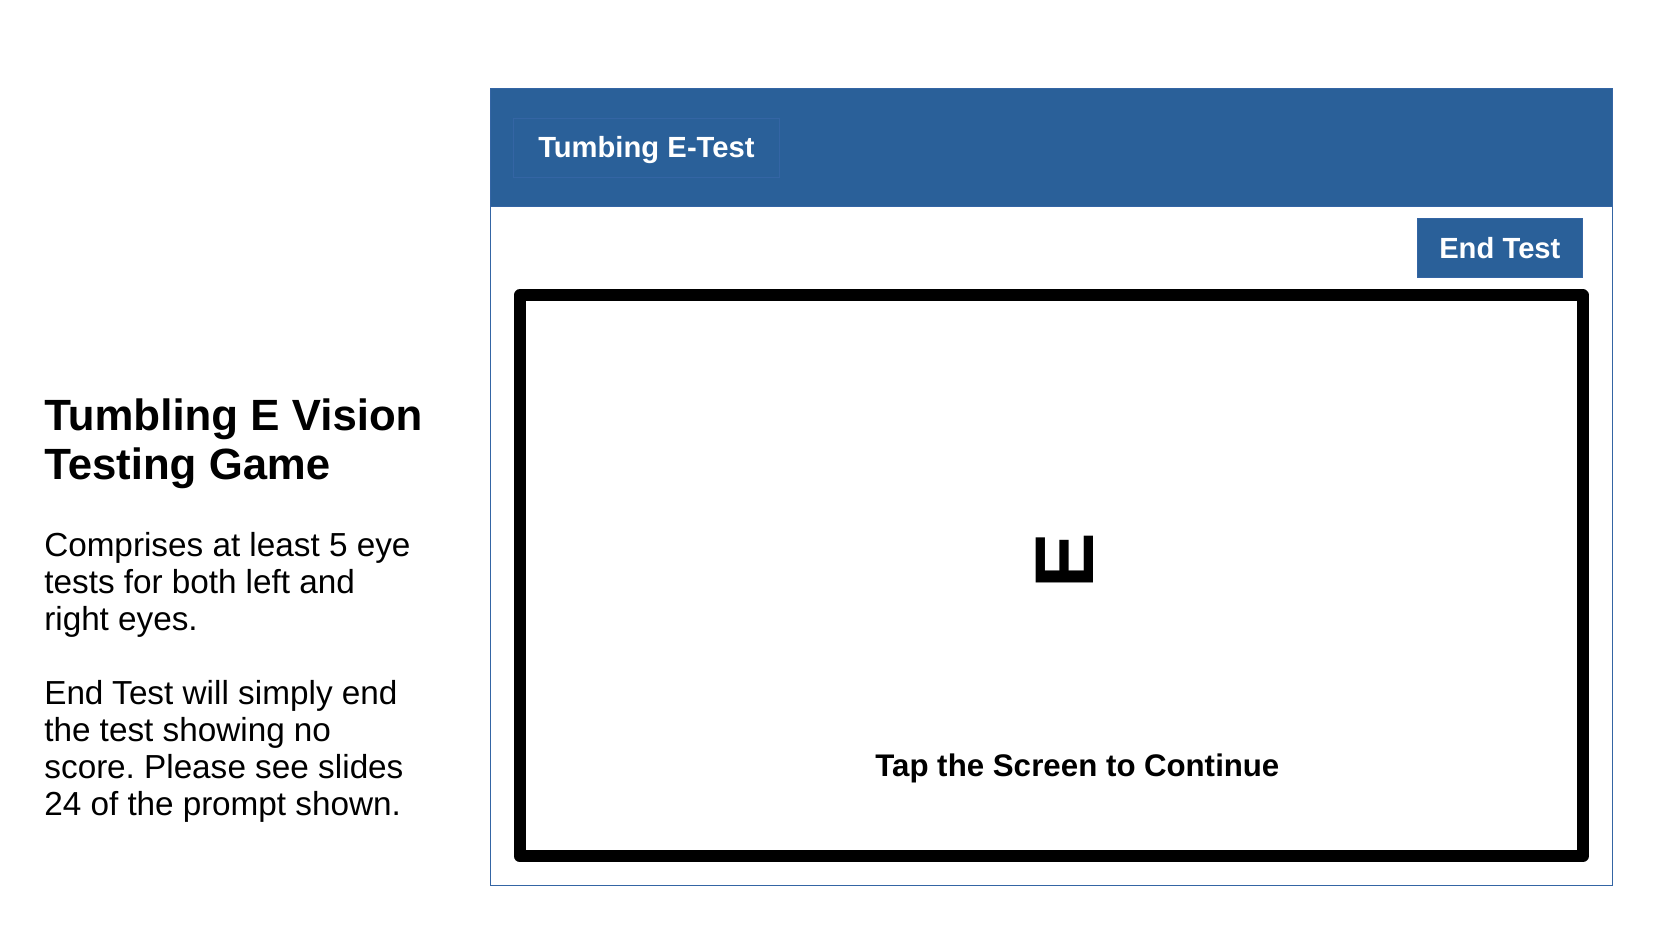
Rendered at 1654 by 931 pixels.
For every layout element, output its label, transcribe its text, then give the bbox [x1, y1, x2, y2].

text_box End Test [1417, 218, 1583, 278]
text_box Tumbling E Vision Testing Game Comprises at least 5 eye tests for both left and right eyes. End Test will simply end the test showing no score. Please see slides 24 of the prompt shown. [29, 384, 443, 830]
text_box [490, 88, 1613, 886]
text_box Tumbing E-Test [513, 118, 780, 178]
text_box E [1010, 512, 1119, 609]
text_box Tap the Screen to Continue [797, 740, 1359, 790]
